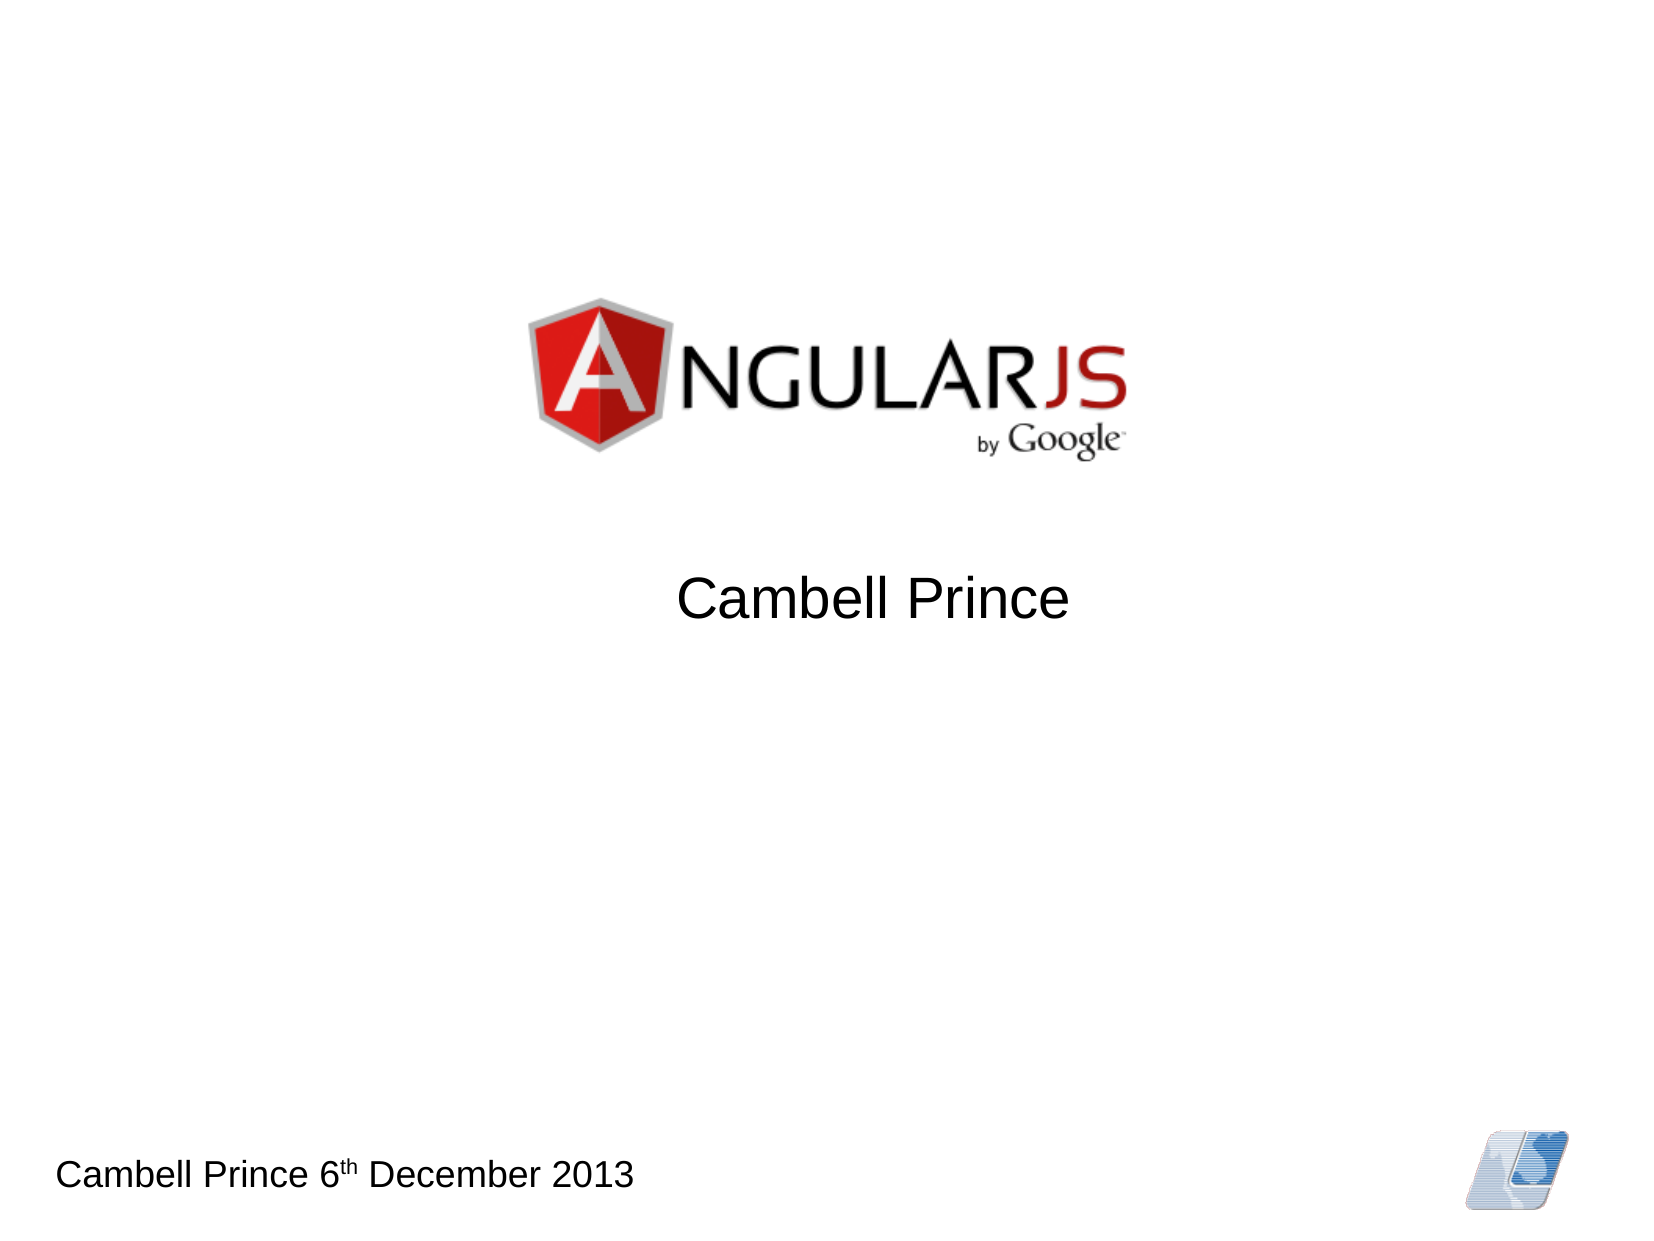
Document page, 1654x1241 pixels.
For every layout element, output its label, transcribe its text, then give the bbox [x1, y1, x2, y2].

picture [516, 212, 1142, 565]
text_box Cambell Prince [661, 558, 1087, 638]
text_box Cambell Prince 6th December 2013 [40, 1145, 650, 1205]
picture [1461, 1129, 1571, 1210]
